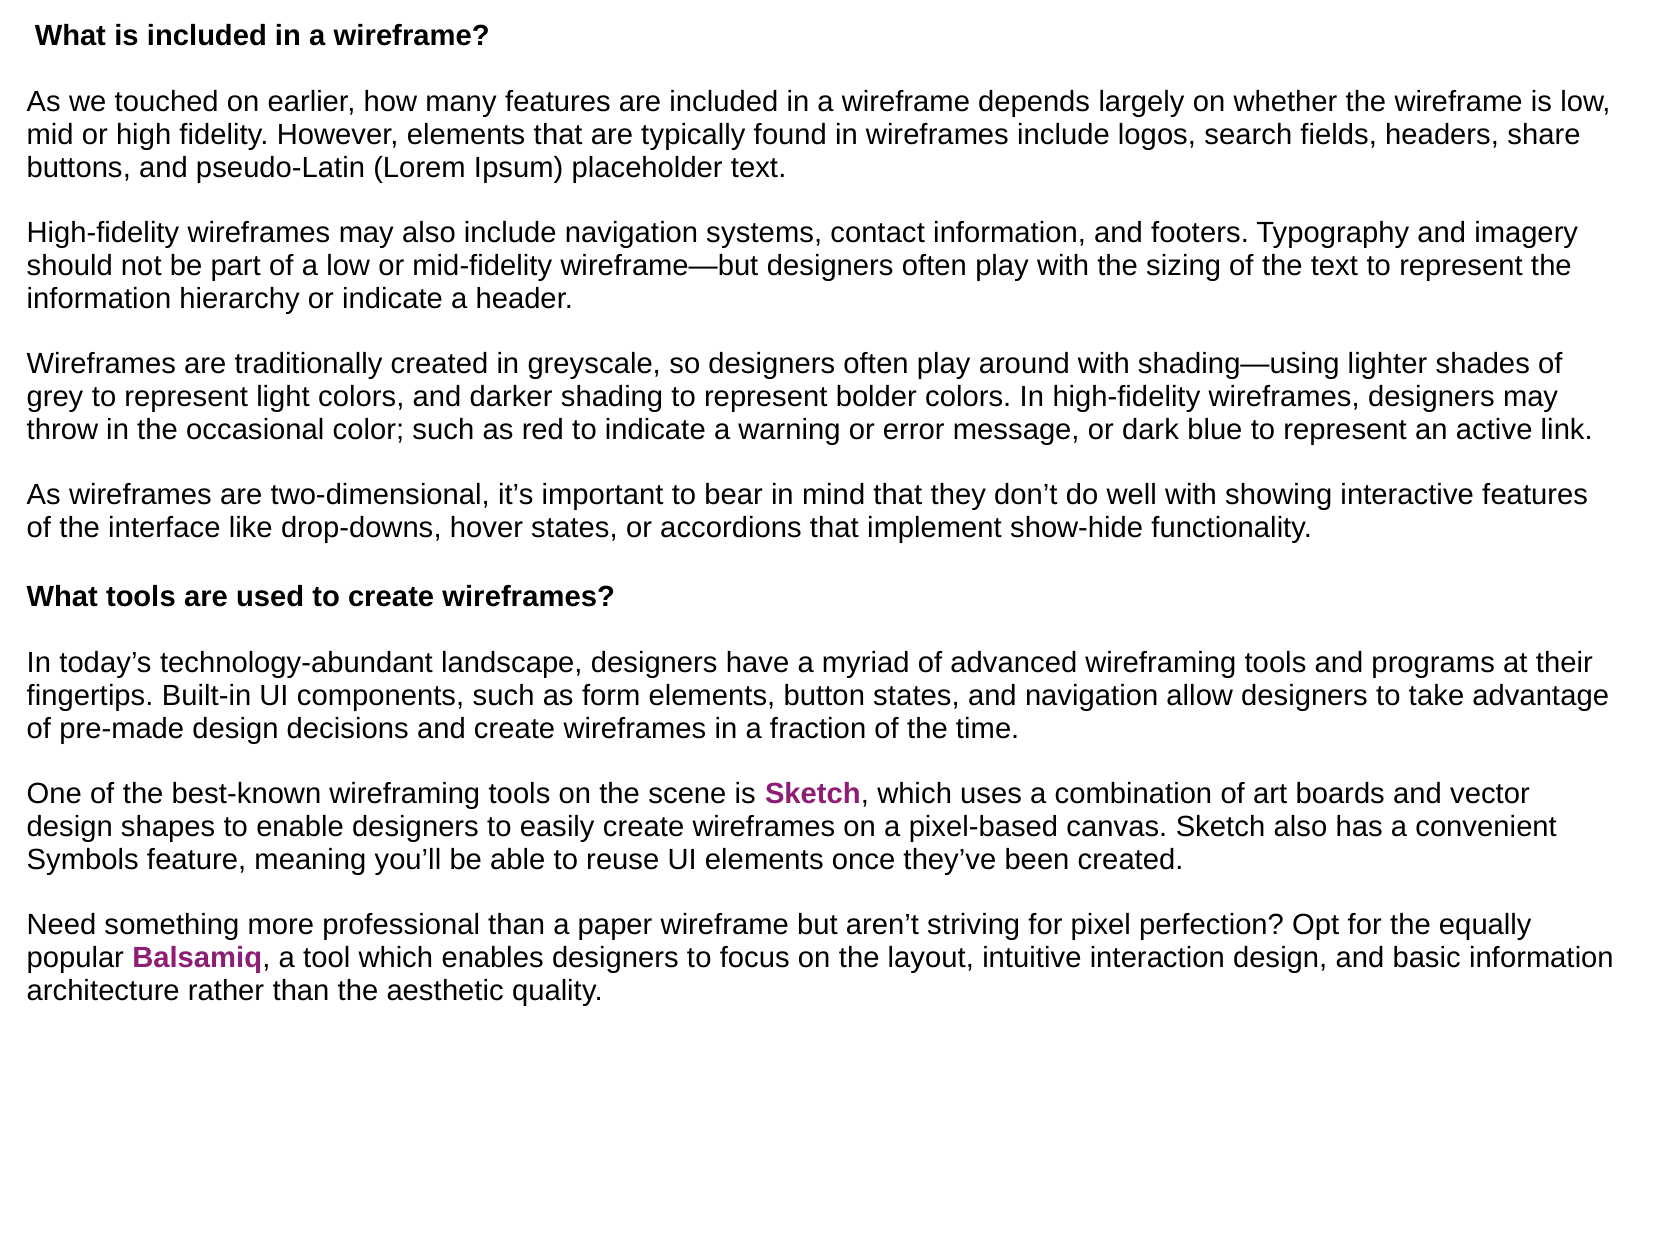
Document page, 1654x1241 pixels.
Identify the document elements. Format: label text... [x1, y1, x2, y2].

text_box What tools are used to create wireframes? In today’s technology-abundant landscape, designers have a myriad of advanced wireframing tools and programs at their fingertips. Built-in UI components, such as form elements, button states, and navigation allow designers to take advantage of pre-made design decisions and create wireframes in a fraction of the time. One of the best-known wireframing tools on the scene is Sketch, which uses a combination of art boards and vector design shapes to enable designers to easily create wireframes on a pixel-based canvas. Sketch also has a convenient Symbols feature, meaning you’ll be able to reuse UI elements once they’ve been created. Need something more professional than a paper wireframe but aren’t striving for pixel perfection? Opt for the equally popular Balsamiq, a tool which enables designers to focus on the layout, intuitive interaction design, and basic information architecture rather than the aesthetic quality. [11, 573, 1636, 1087]
text_box What is included in a wireframe? As we touched on earlier, how many features are included in a wireframe depends largely on whether the wireframe is low, mid or high fidelity. However, elements that are typically found in wireframes include logos, search fields, headers, share buttons, and pseudo-Latin (Lorem Ipsum) placeholder text. High-fidelity wireframes may also include navigation systems, contact information, and footers. Typography and imagery should not be part of a low or mid-fidelity wireframe—but designers often play with the sizing of the text to represent the information hierarchy or indicate a header. Wireframes are traditionally created in greyscale, so designers often play around with shading—using lighter shades of grey to represent light colors, and darker shading to represent bolder colors. In high-fidelity wireframes, designers may throw in the occasional color; such as red to indicate a warning or error message, or dark blue to represent an active link. As wireframes are two-dimensional, it’s important to bear in mind that they don’t do well with showing interactive features of the interface like drop-downs, hover states, or accordions that implement show-hide functionality. [11, 11, 1636, 552]
